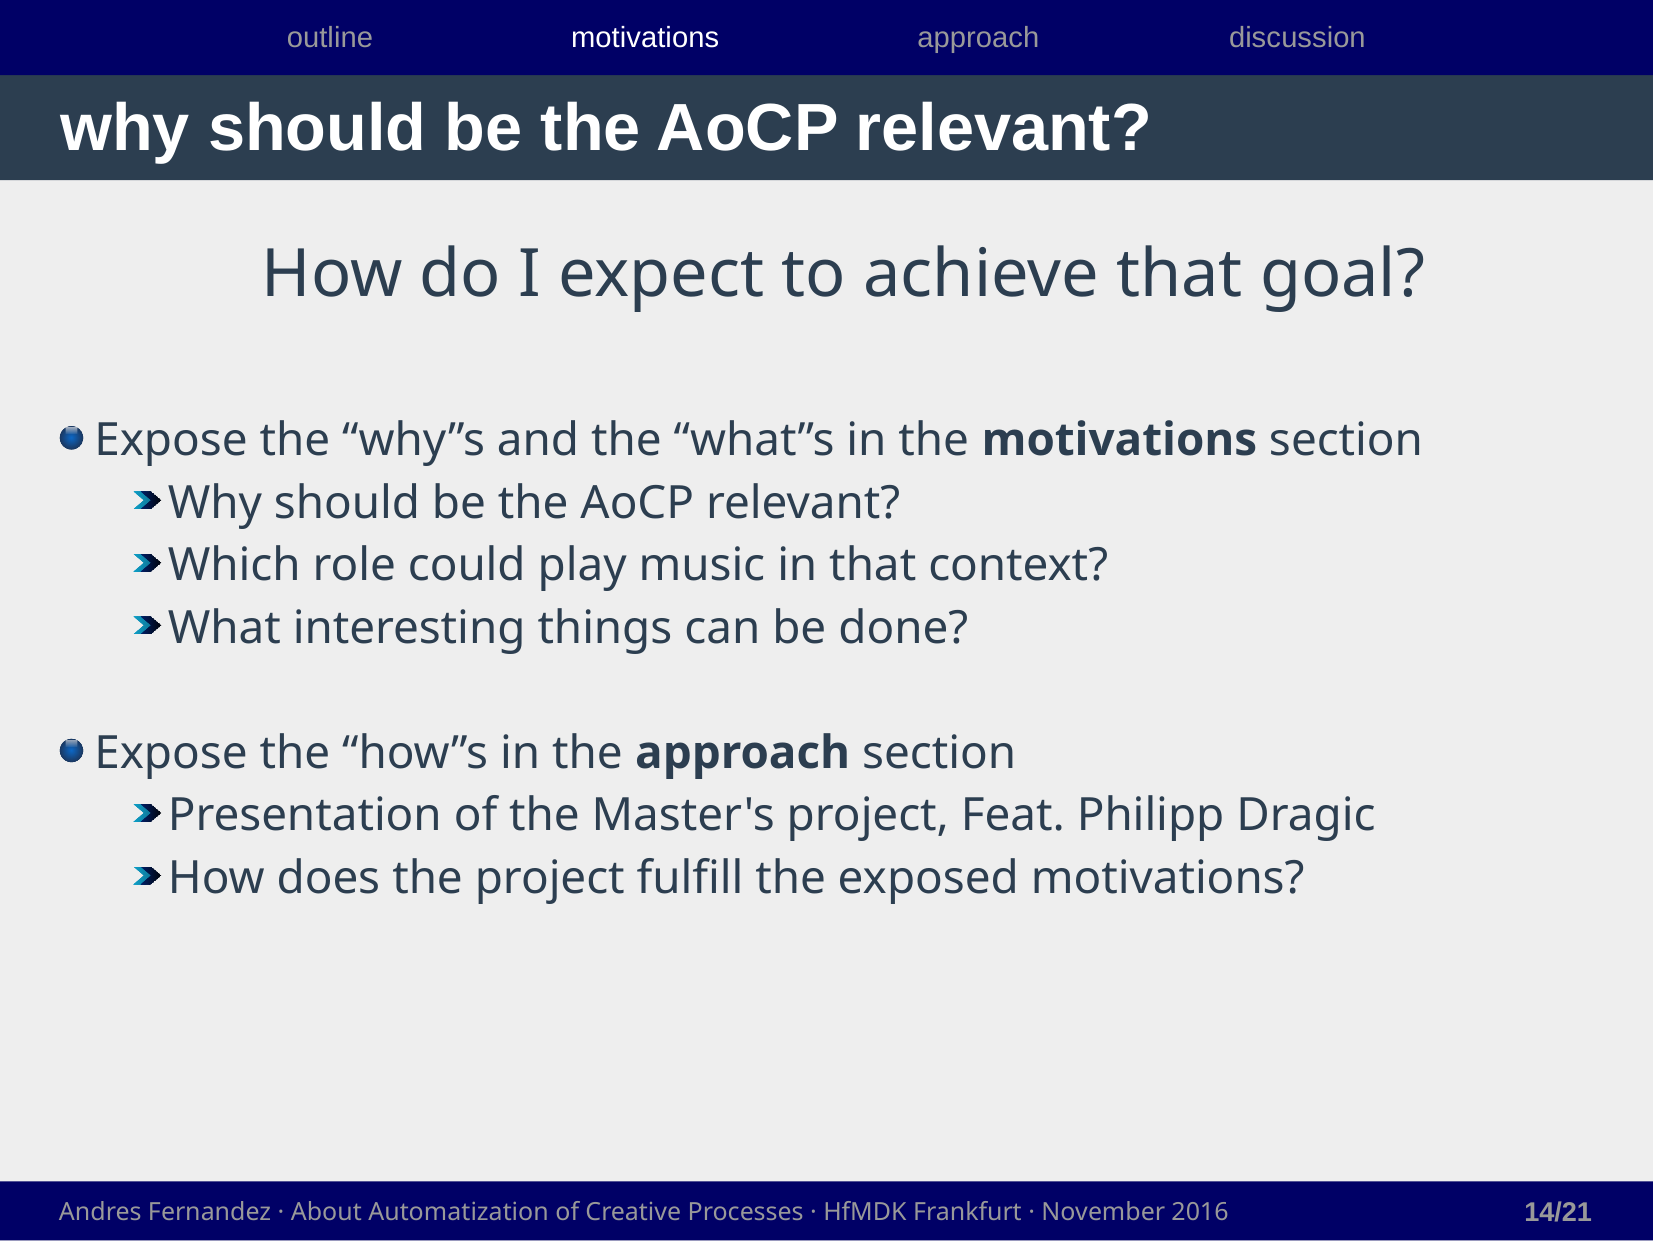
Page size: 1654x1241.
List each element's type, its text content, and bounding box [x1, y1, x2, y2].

text_box [385, 551, 451, 622]
subtitle How do I expect to achieve that goal? Expose the “why”s and the “what”s in the motivations section Why should be the AoCP relevant? Which role could play music in that context? What interesting things can be done? Expose the “how”s in the approach section Presentation of the Master's project, Feat. Philipp Dragic How does the project fulfill the exposed motivations? [58, 225, 1594, 1141]
text_box outline motivations approach discussion [0, 0, 1653, 76]
title why should be the AoCP relevant? [59, 76, 1594, 181]
